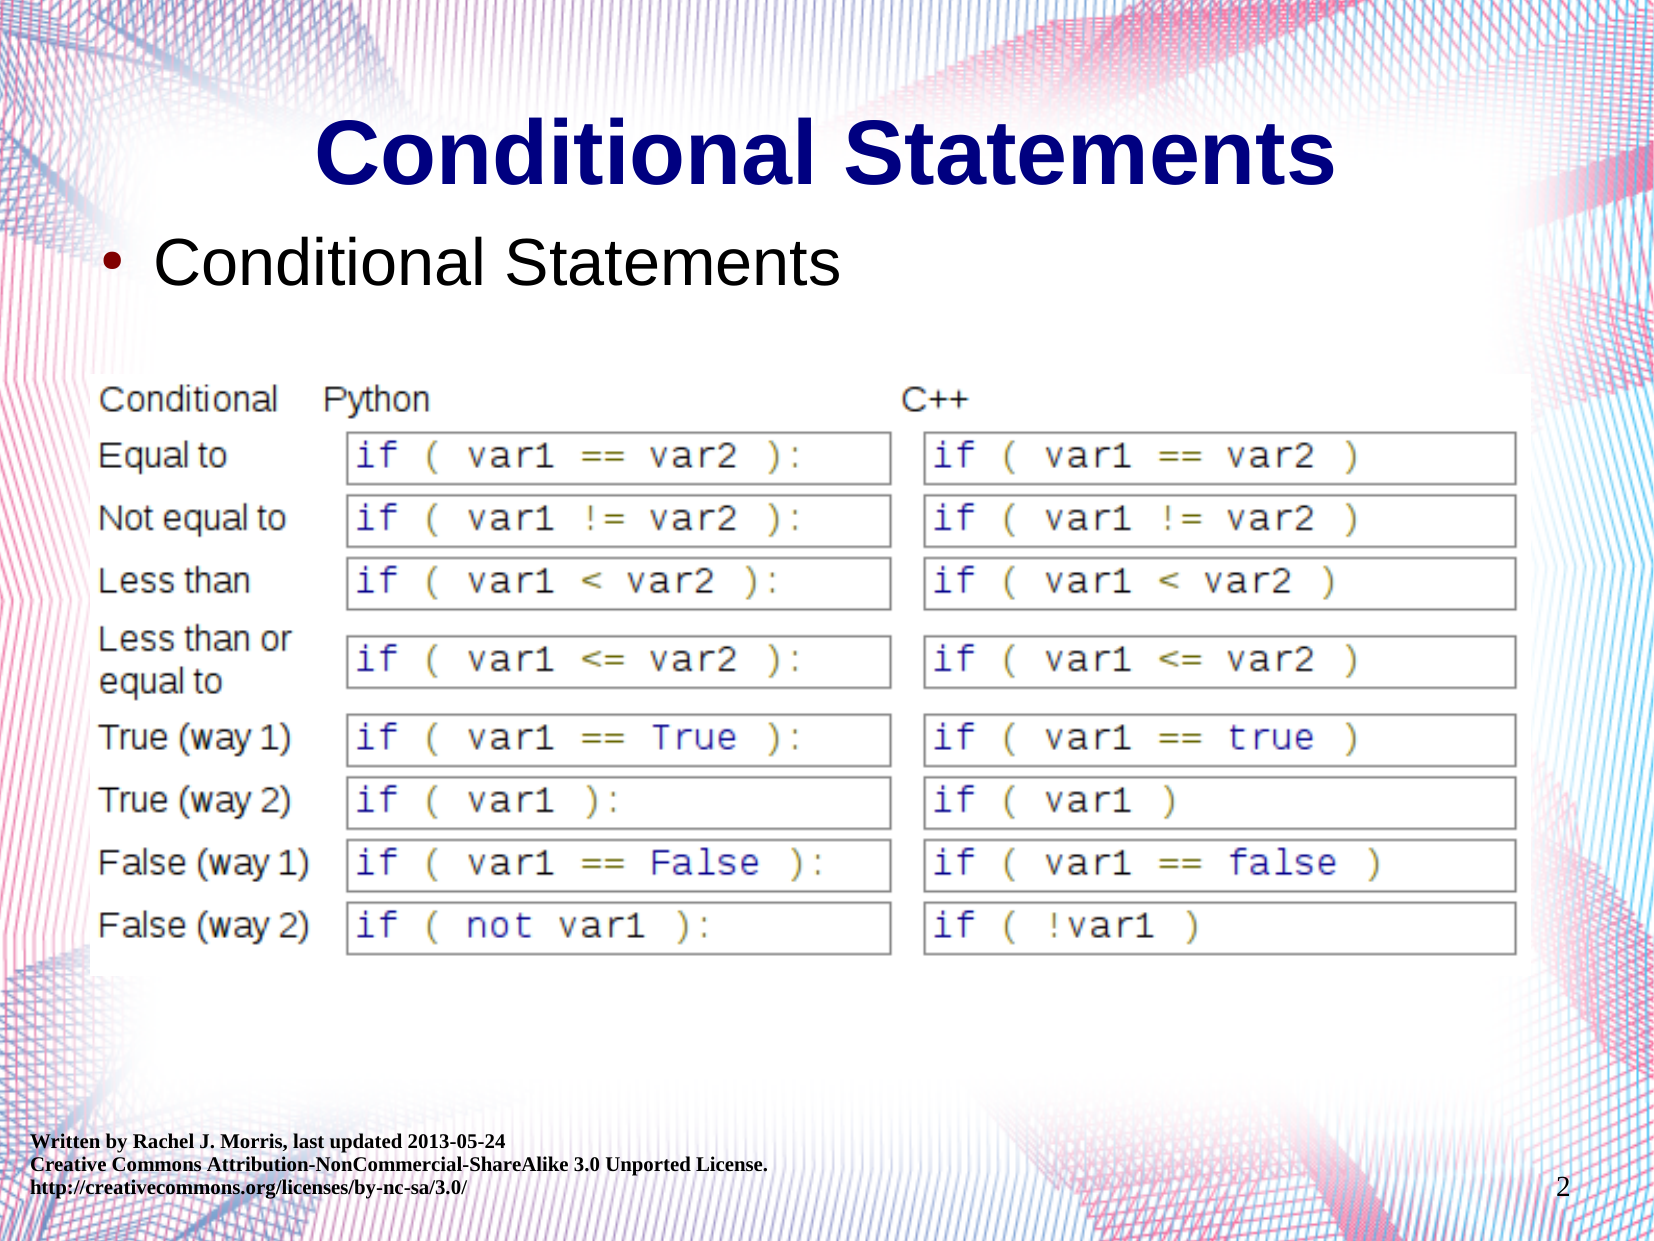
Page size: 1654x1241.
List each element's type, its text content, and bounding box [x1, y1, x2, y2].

list Conditional Statements [82, 225, 1571, 346]
title Conditional Statements [82, 49, 1571, 225]
picture [0, 0, 1654, 1241]
